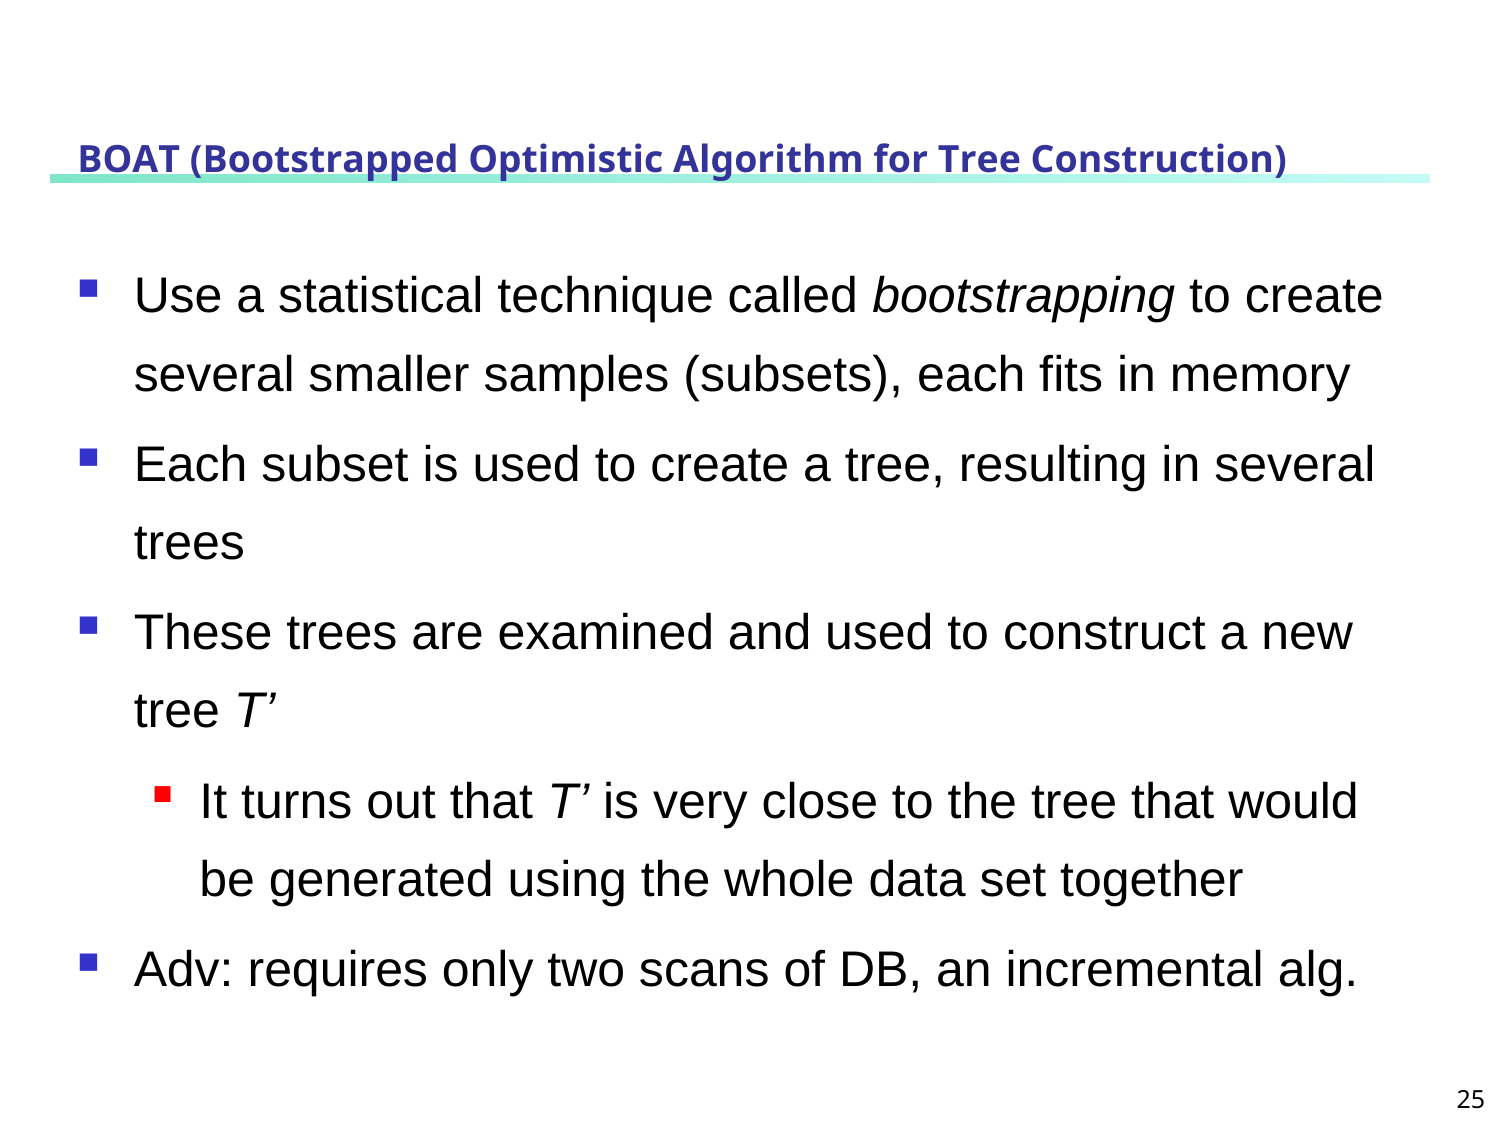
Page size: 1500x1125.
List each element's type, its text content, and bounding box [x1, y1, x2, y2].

title BOAT (Bootstrapped Optimistic Algorithm for Tree Construction) [62, 50, 1413, 188]
text_box <number> [1187, 1062, 1500, 1125]
list Use a statistical technique called bootstrapping to create several smaller samples (subsets), each fits in memory Each subset is used to create a tree, resulting in several trees These trees are examined and used to construct a new tree T’ It turns out that T’ is very close to the tree that would be generated using the whole data set together Adv: requires only two scans of DB, an incremental alg. [62, 237, 1413, 1059]
